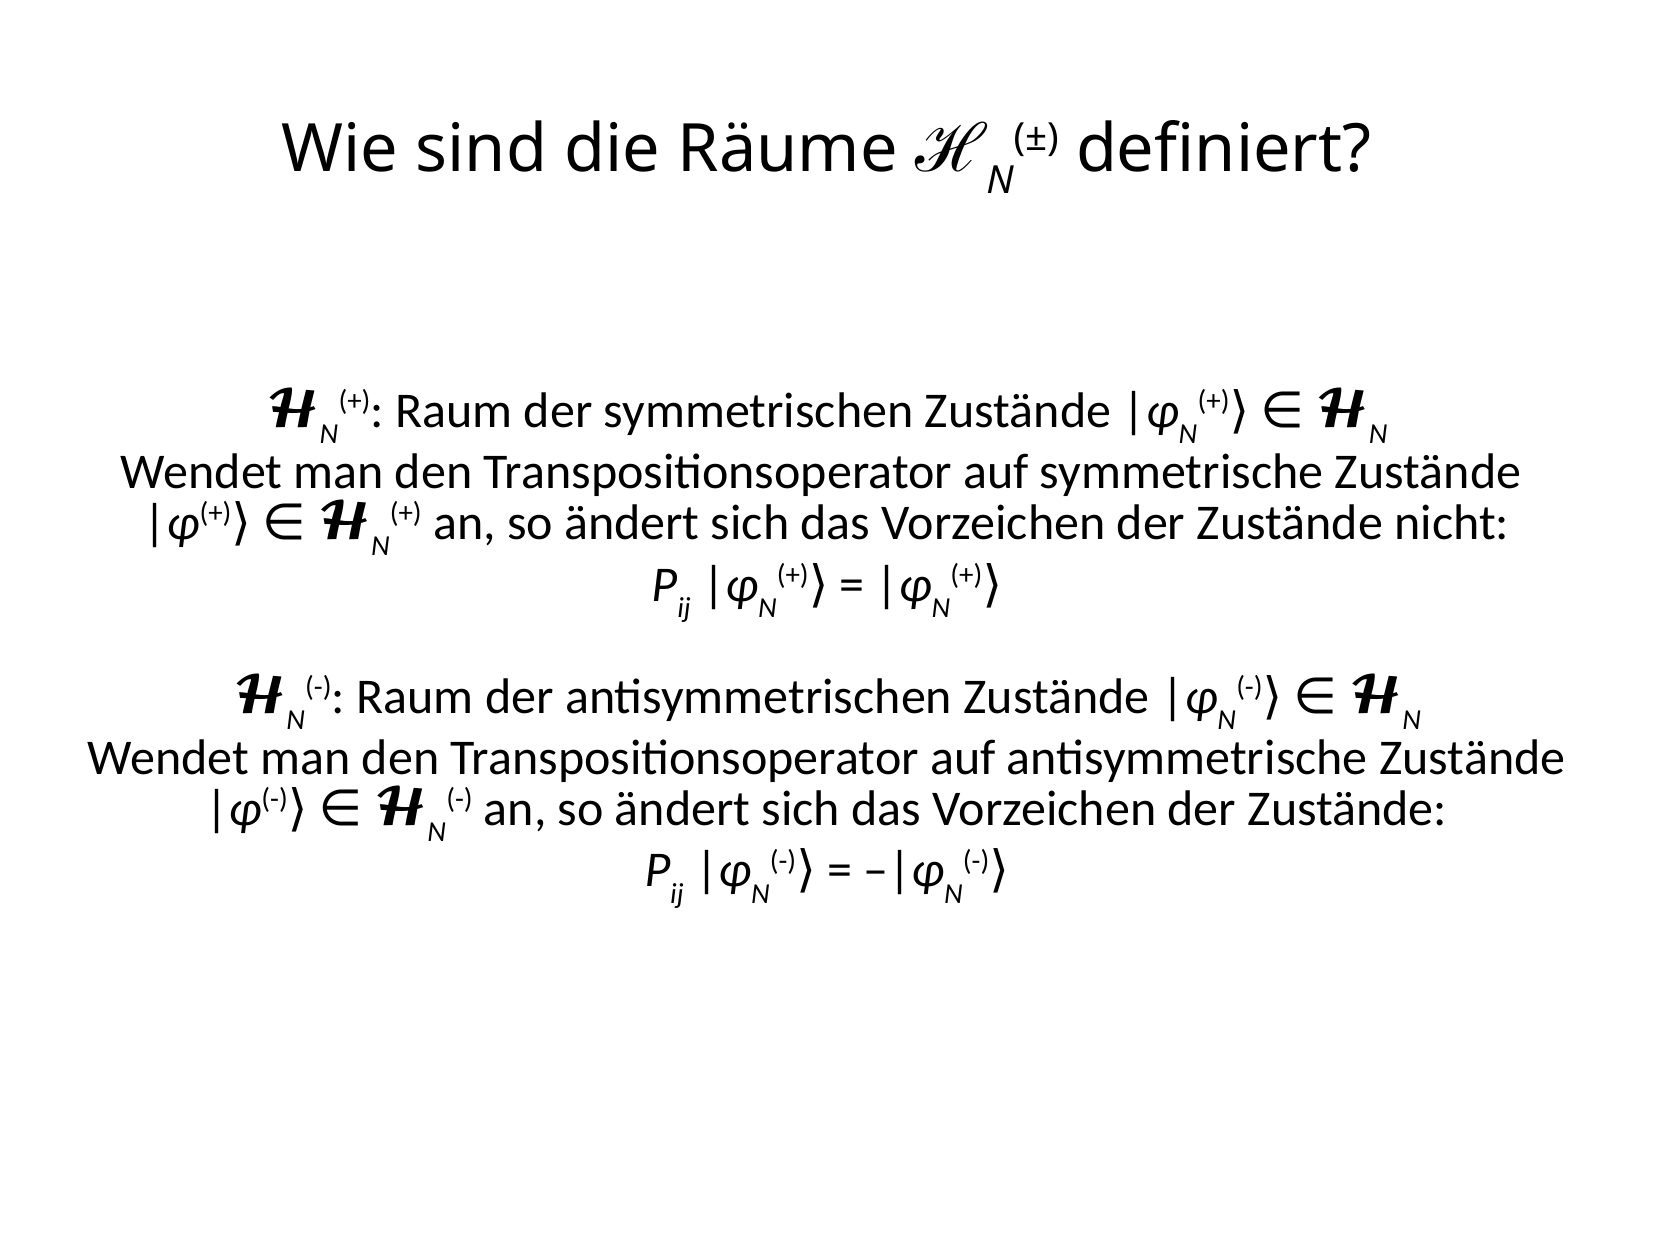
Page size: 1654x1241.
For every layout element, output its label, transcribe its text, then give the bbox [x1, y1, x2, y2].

subtitle 𝓗N(+): Raum der symmetrischen Zustände |φN(+)⟩ ∈ 𝓗N Wendet man den Transpositionsoperator auf symmetrische Zustände |φ(+)⟩ ∈ 𝓗N(+) an, so ändert sich das Vorzeichen der Zustände nicht: Pij |φN(+)⟩ = |φN(+)⟩ 𝓗N(-): Raum der antisymmetrischen Zustände |φN(-)⟩ ∈ 𝓗N Wendet man den Transpositionsoperator auf antisymmetrische Zustände |φ(-)⟩ ∈ 𝓗N(-) an, so ändert sich das Vorzeichen der Zustände: Pij |φN(-)⟩ = –|φN(-)⟩ [82, 290, 1571, 1010]
title Wie sind die Räume ℋN(±) definiert? [82, 49, 1571, 257]
